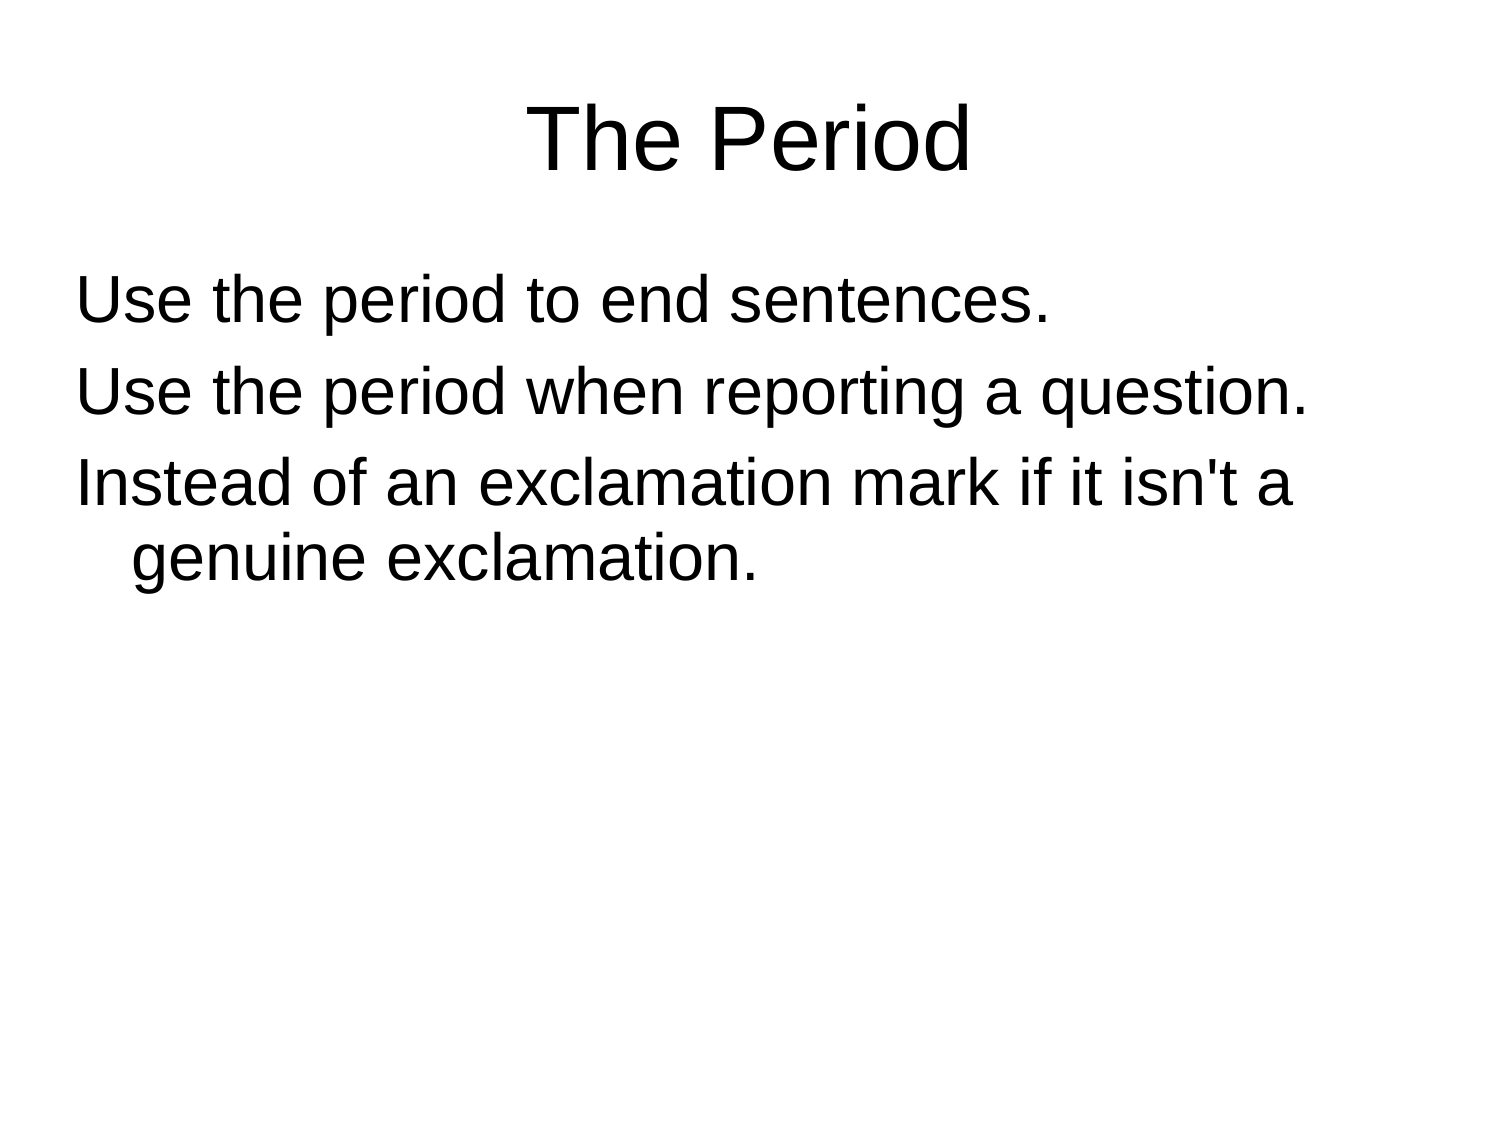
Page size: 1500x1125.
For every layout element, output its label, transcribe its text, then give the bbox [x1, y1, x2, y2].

list Use the period to end sentences. Use the period when reporting a question. Instead of an exclamation mark if it isn't a genuine exclamation. [75, 262, 1426, 1006]
title The Period [75, 45, 1426, 233]
